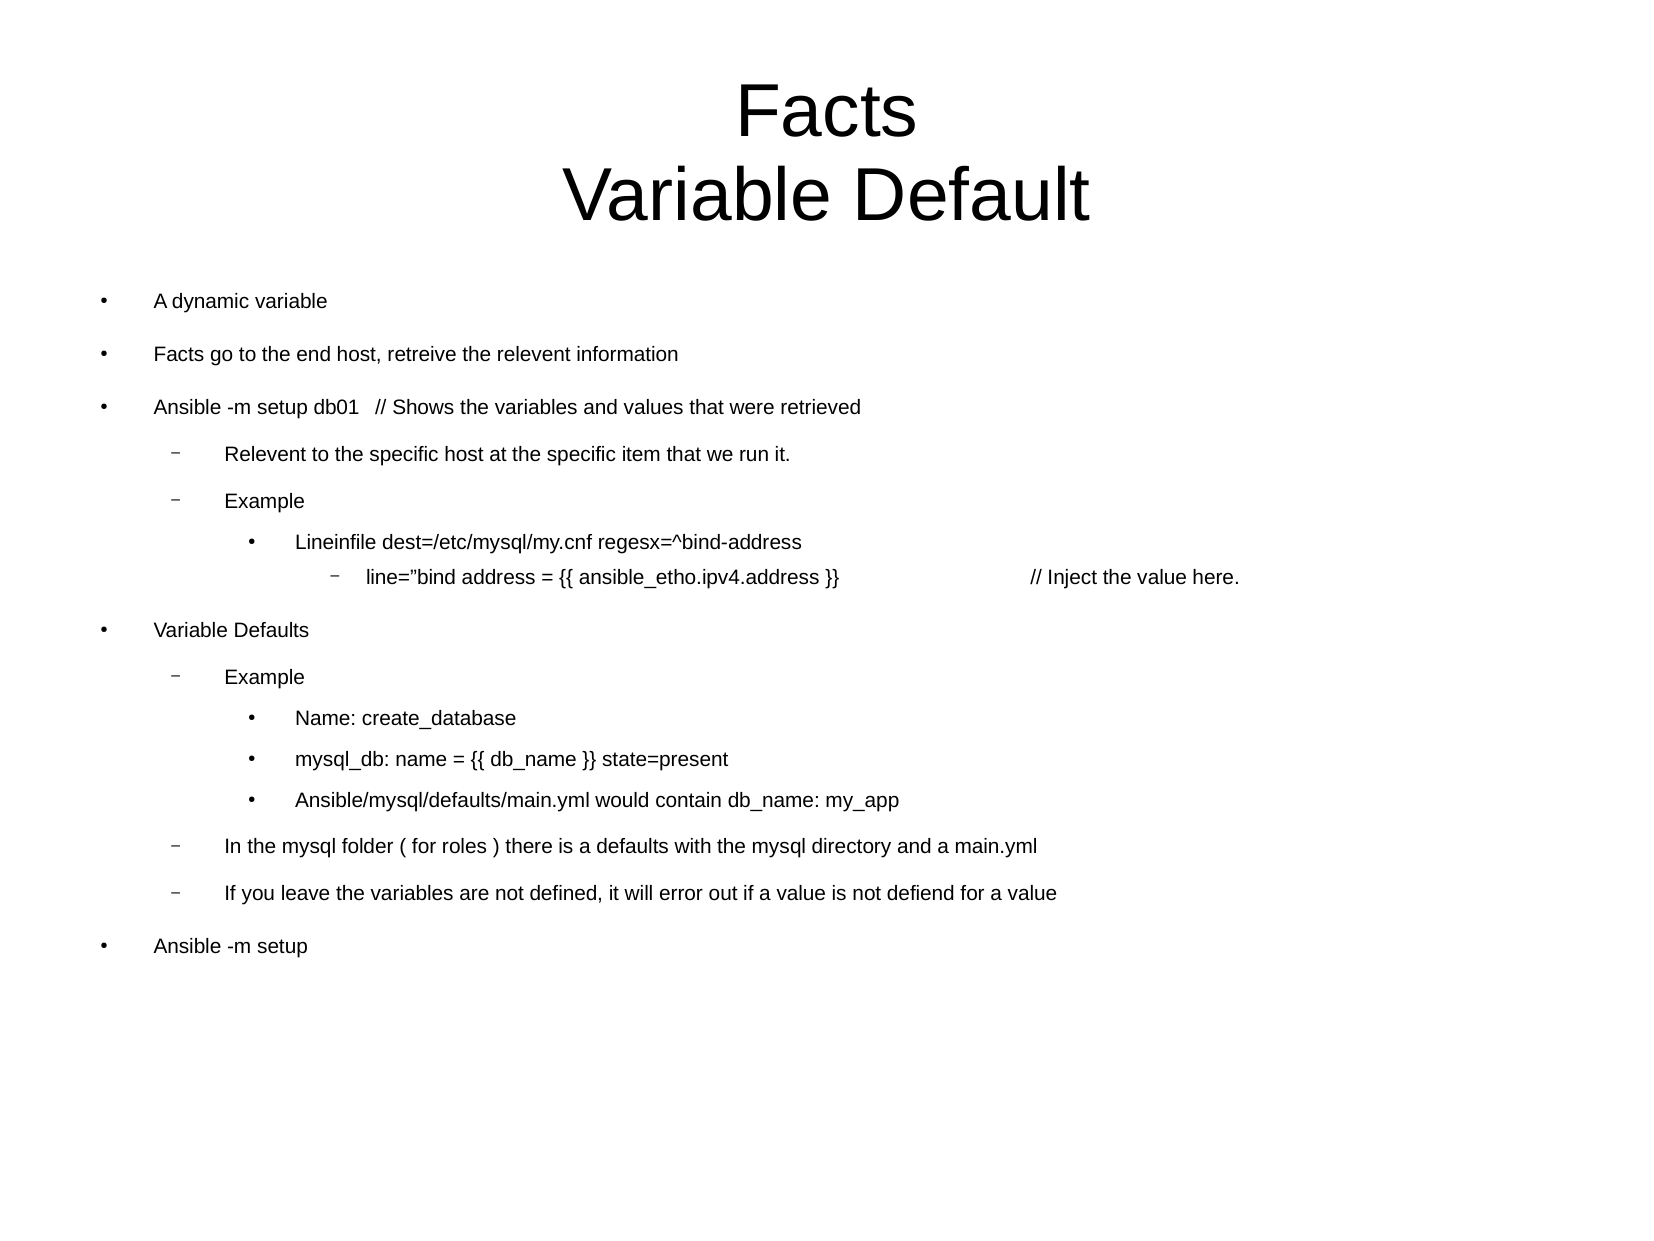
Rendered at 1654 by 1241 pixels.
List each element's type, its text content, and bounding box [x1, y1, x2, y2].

list A dynamic variable Facts go to the end host, retreive the relevent information Ansible -m setup db01 // Shows the variables and values that were retrieved Relevent to the specific host at the specific item that we run it. Example Lineinfile dest=/etc/mysql/my.cnf regesx=^bind-address line=”bind address = {{ ansible_etho.ipv4.address }} // Inject the value here. Variable Defaults Example Name: create_database mysql_db: name = {{ db_name }} state=present Ansible/mysql/defaults/main.yml would contain db_name: my_app In the mysql folder ( for roles ) there is a defaults with the mysql directory and a main.yml If you leave the variables are not defined, it will error out if a value is not defiend for a value Ansible -m setup [82, 290, 1571, 1217]
title Facts Variable Default [82, 49, 1571, 257]
